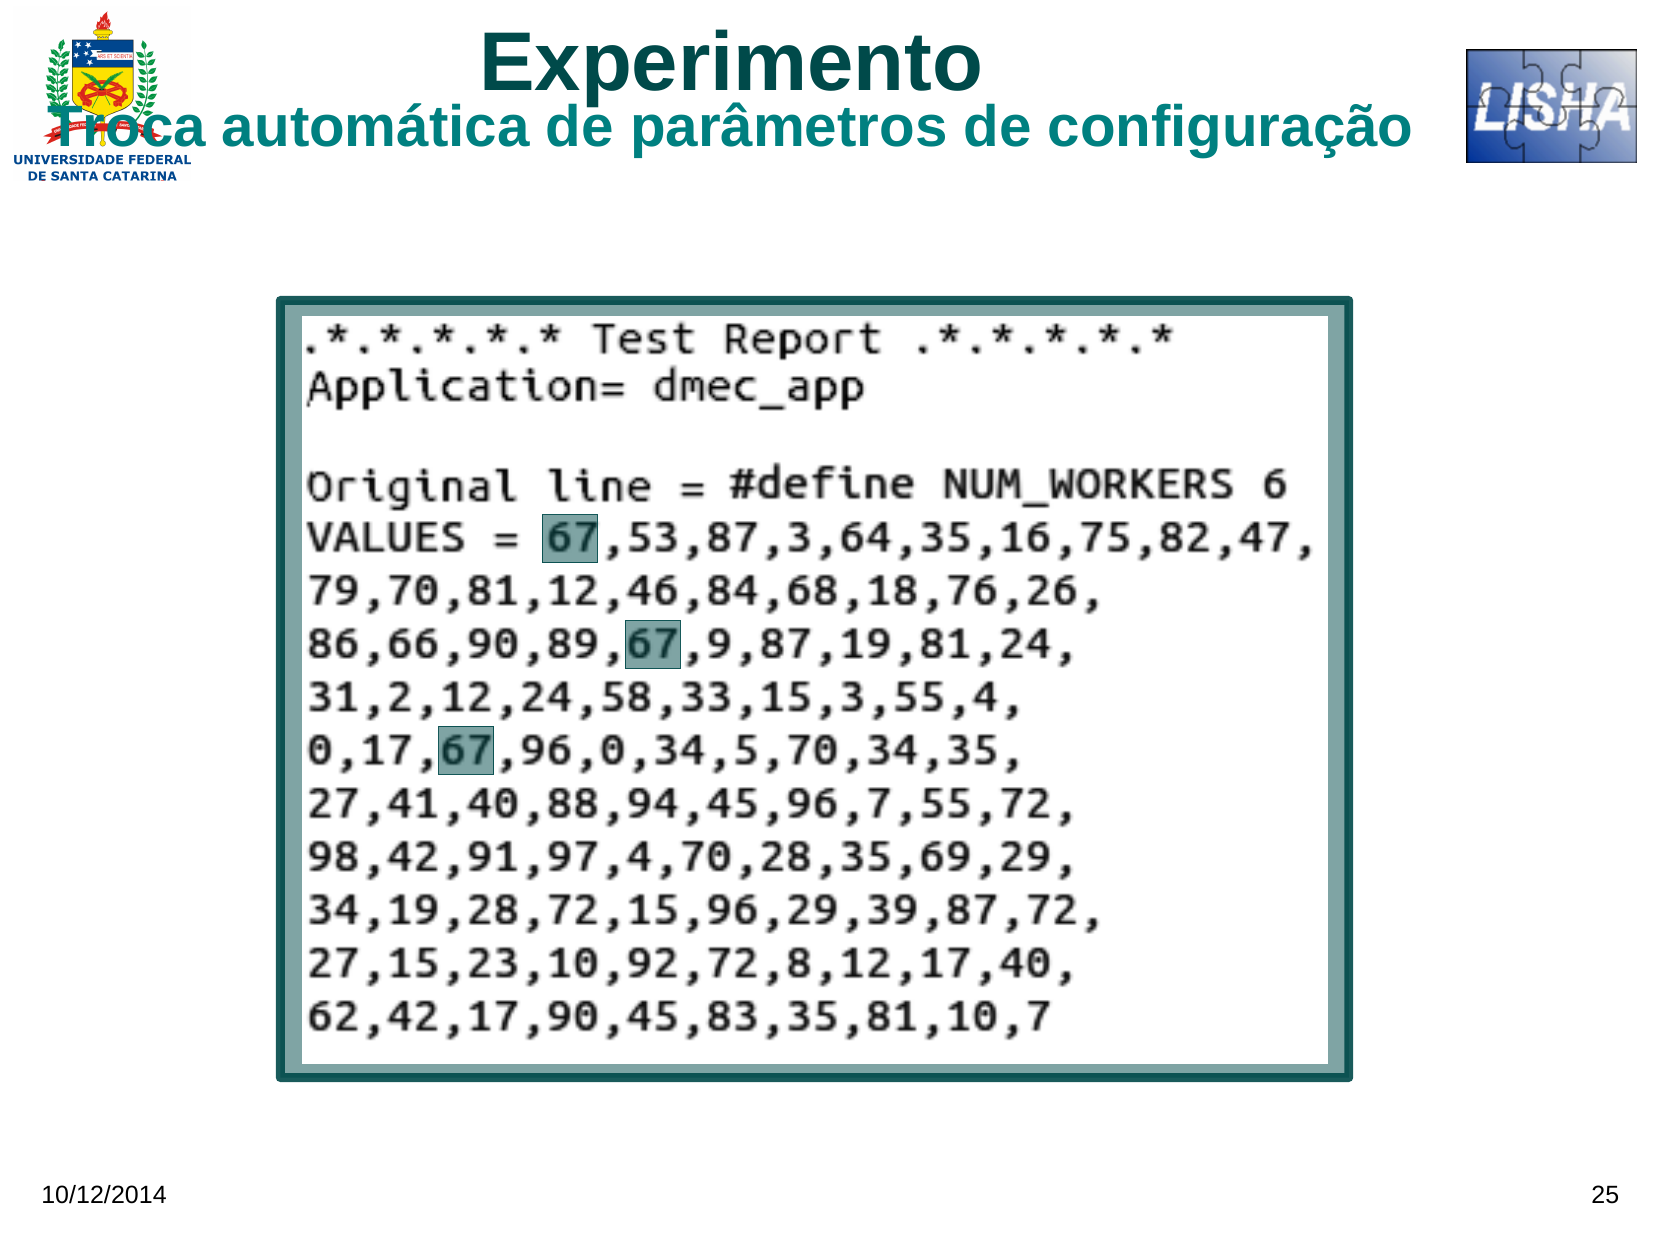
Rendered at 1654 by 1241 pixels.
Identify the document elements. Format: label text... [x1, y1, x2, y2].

title Experimento Troca automática de parâmetros de configuração [37, 9, 1426, 178]
picture [13, 6, 191, 181]
picture [1466, 49, 1637, 163]
text_box [280, 300, 1349, 1078]
picture [302, 316, 1328, 1064]
